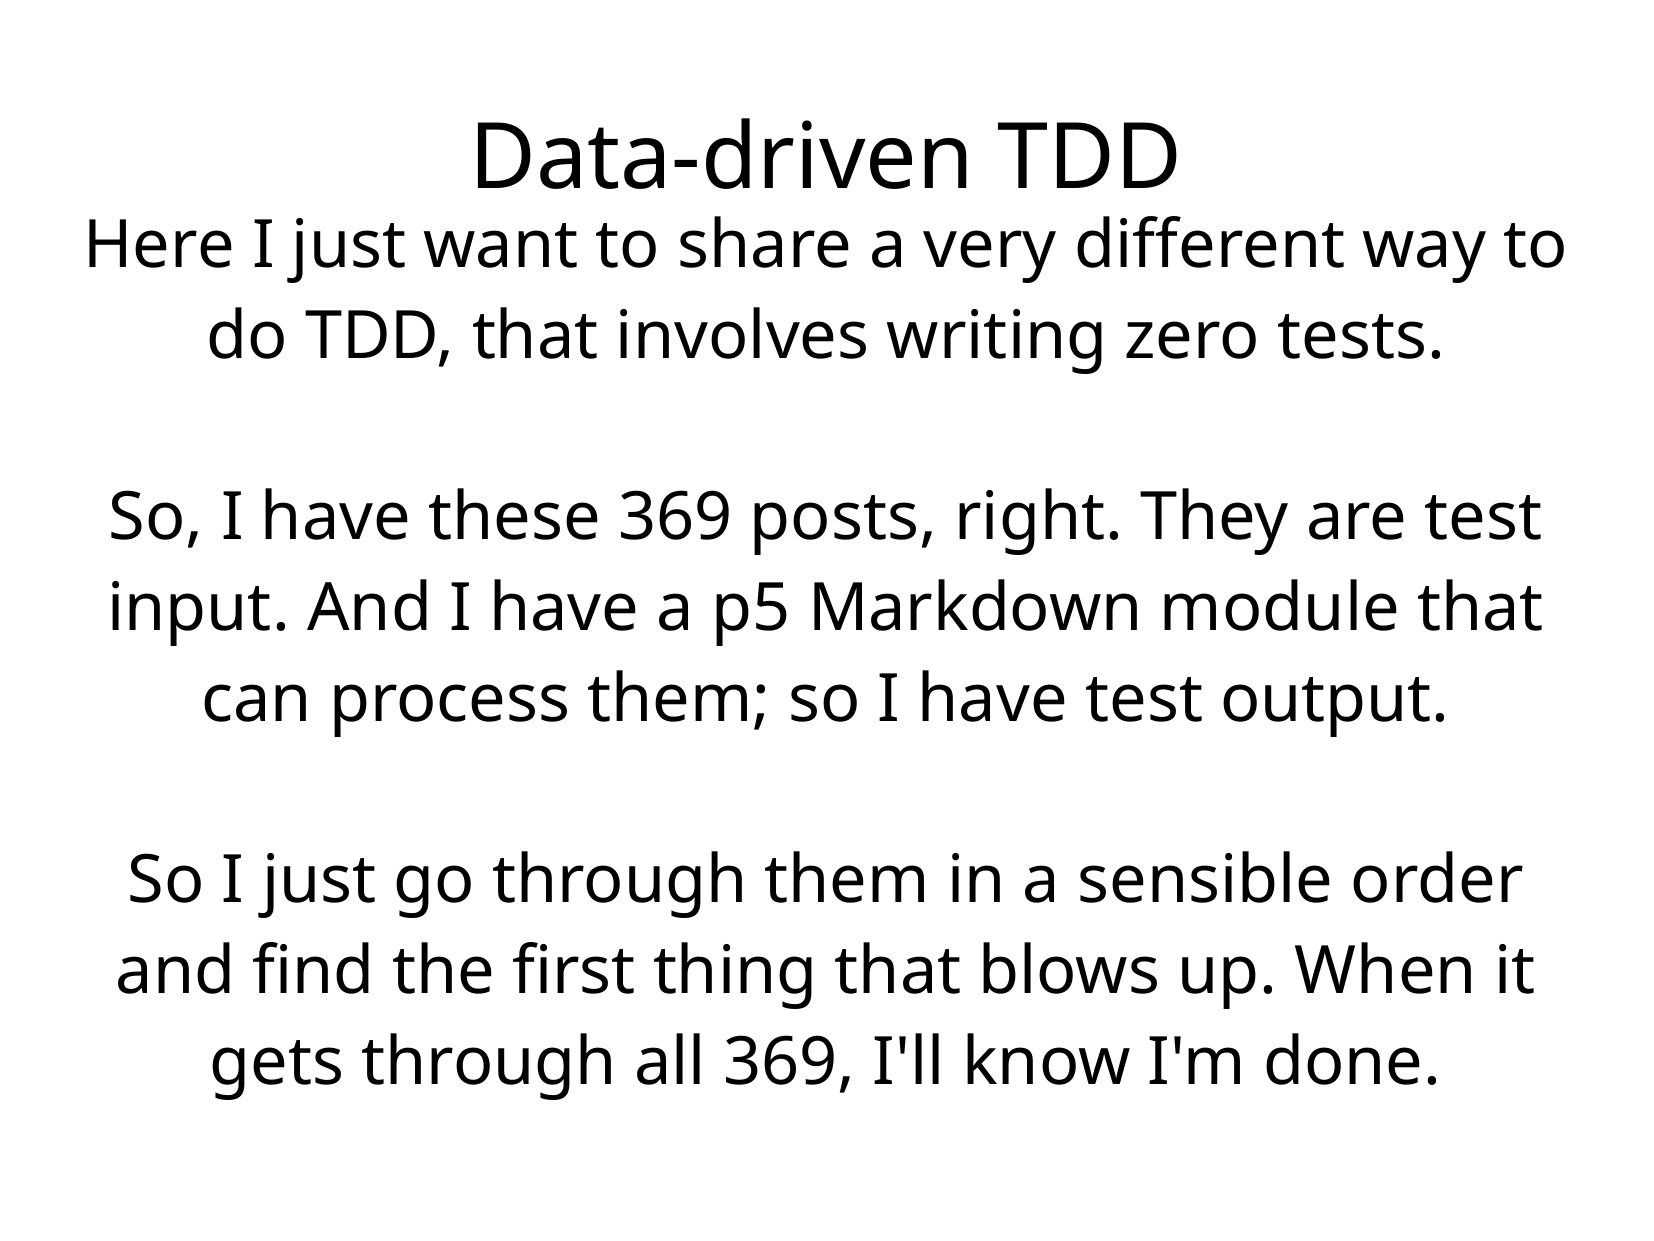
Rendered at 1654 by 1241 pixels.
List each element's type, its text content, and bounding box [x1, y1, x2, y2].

subtitle Here I just want to share a very different way to do TDD, that involves writing zero tests. So, I have these 369 posts, right. They are test input. And I have a p5 Markdown module that can process them; so I have test output. So I just go through them in a sensible order and find the first thing that blows up. When it gets through all 369, I'll know I'm done. [82, 12, 1571, 1241]
